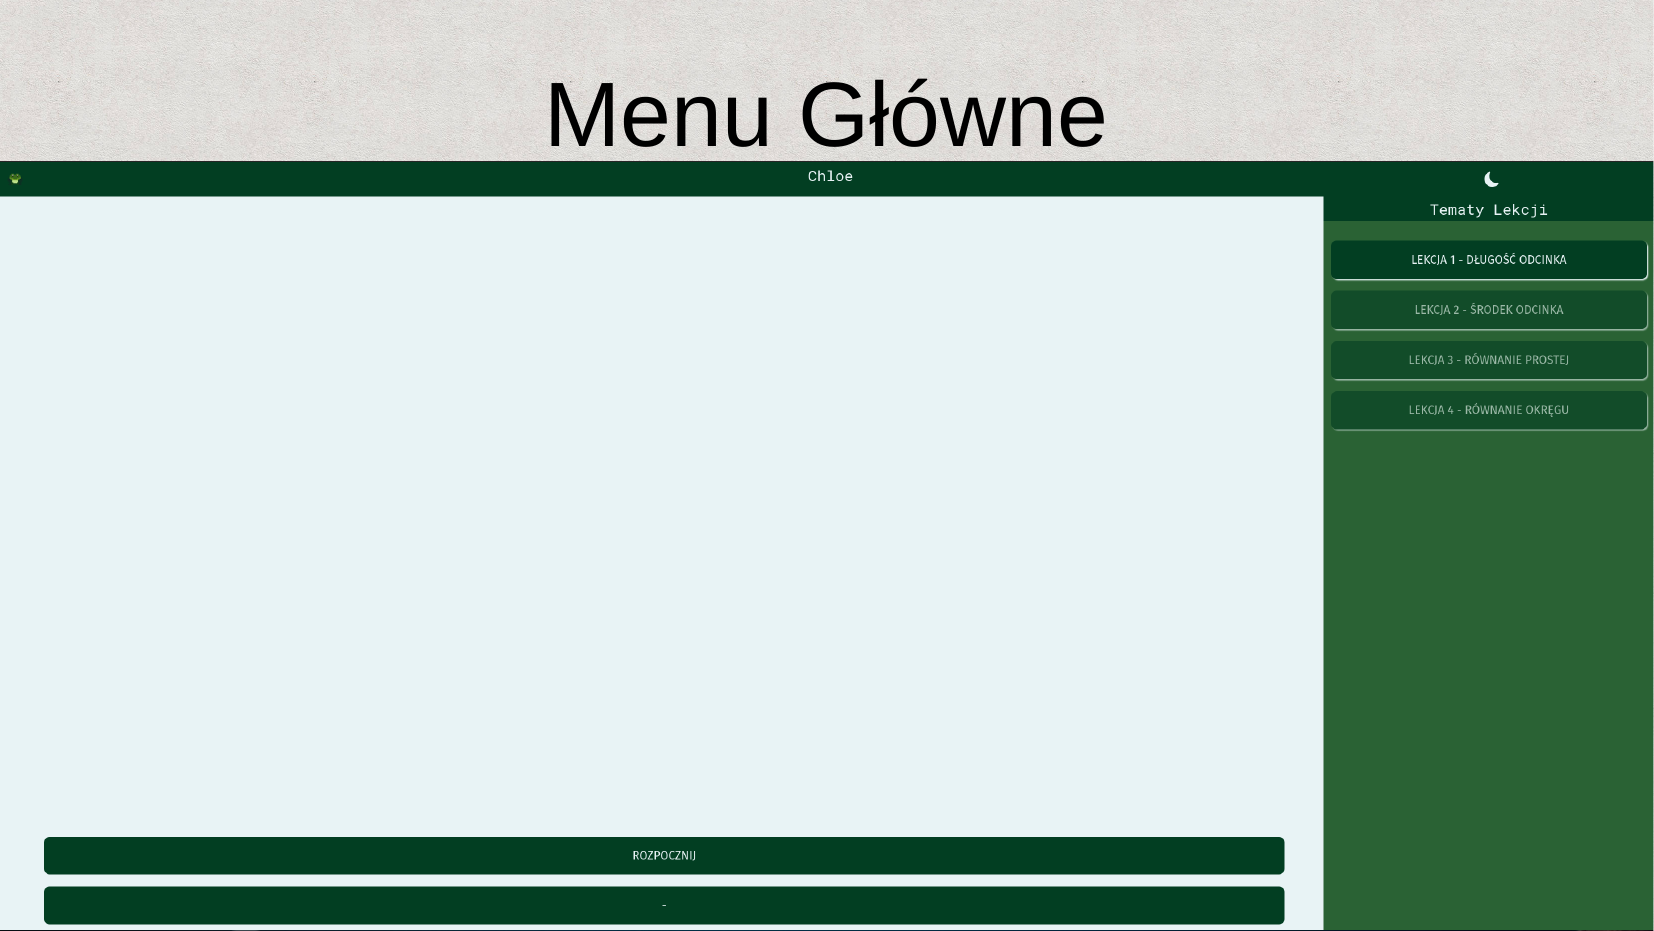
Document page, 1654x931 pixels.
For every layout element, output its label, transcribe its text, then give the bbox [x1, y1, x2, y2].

title Menu Główne [82, 37, 1571, 161]
picture [0, 0, 1654, 931]
